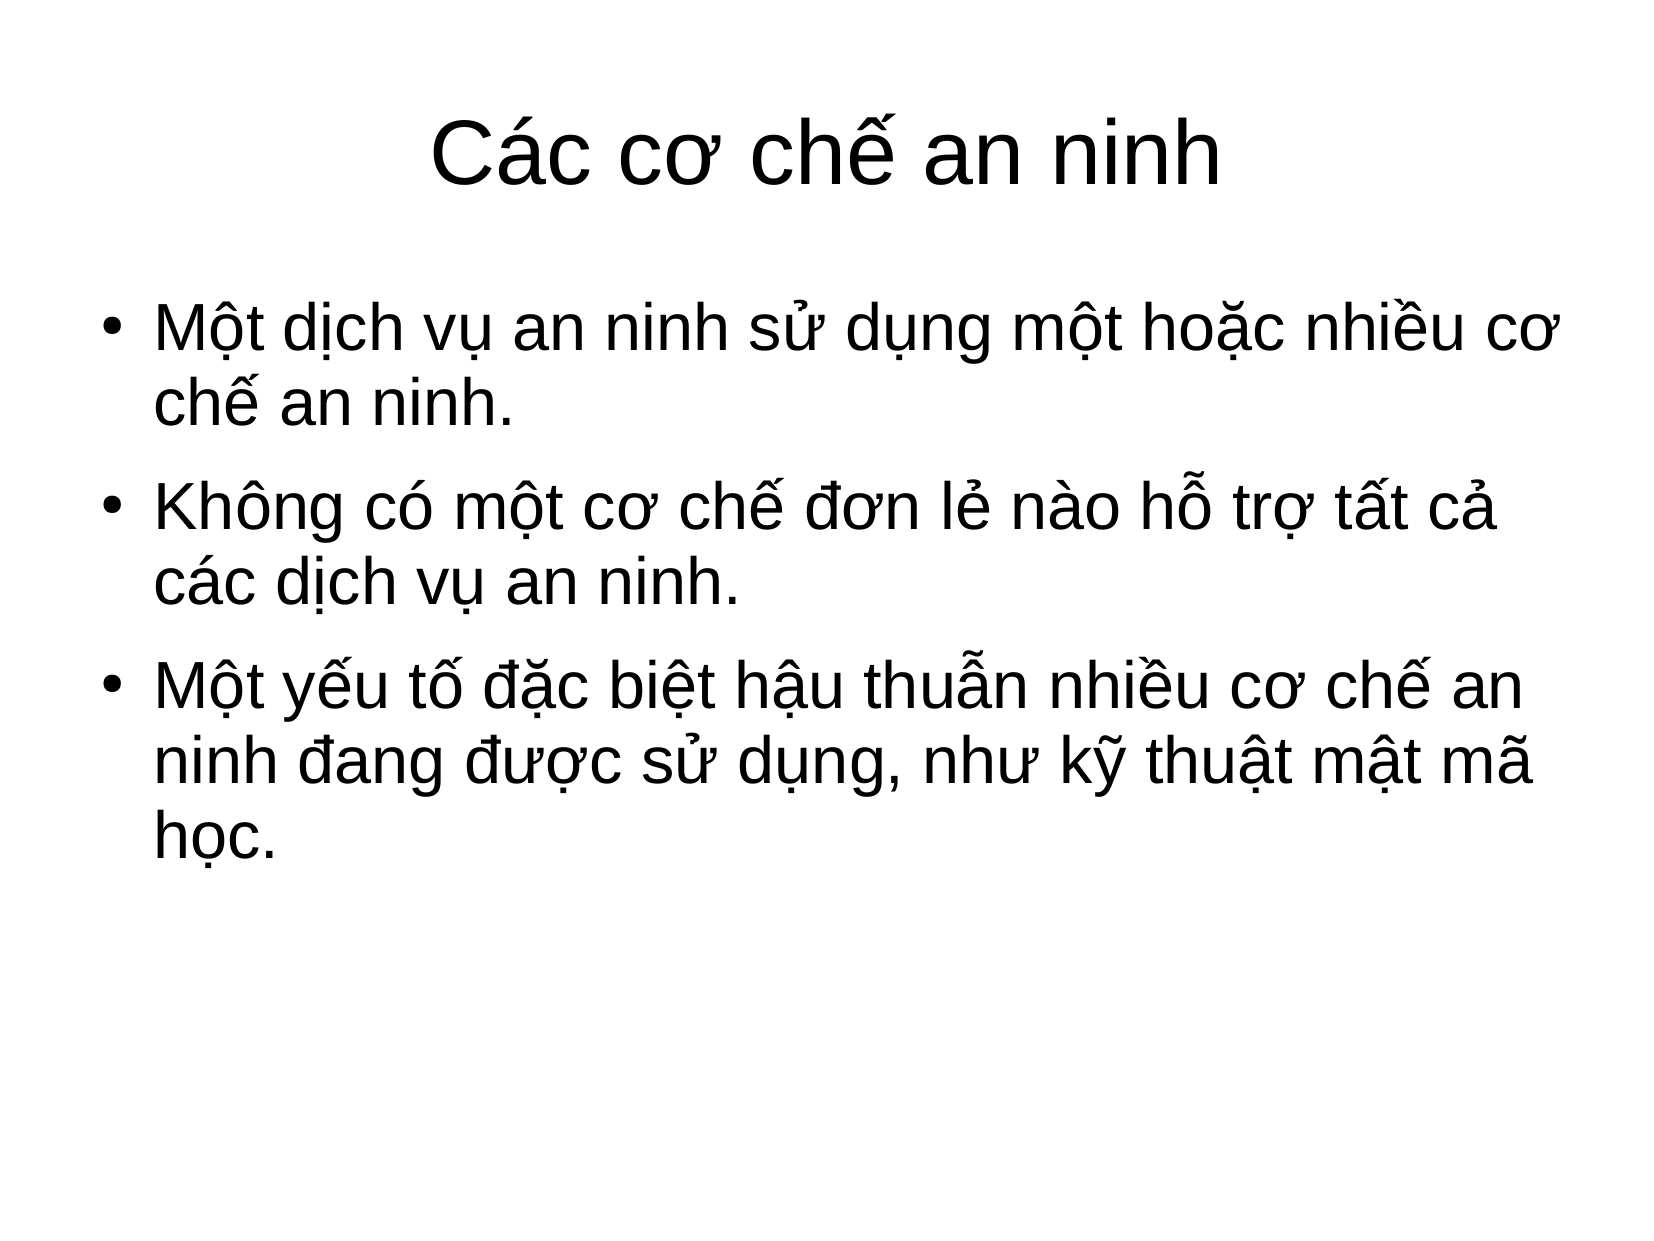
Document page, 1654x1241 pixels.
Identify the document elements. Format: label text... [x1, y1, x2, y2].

list Một dịch vụ an ninh sử dụng một hoặc nhiều cơ chế an ninh. Không có một cơ chế đơn lẻ nào hỗ trợ tất cả các dịch vụ an ninh. Một yếu tố đặc biệt hậu thuẫn nhiều cơ chế an ninh đang được sử dụng, như kỹ thuật mật mã học. [82, 290, 1571, 1010]
title Các cơ chế an ninh [82, 49, 1571, 257]
